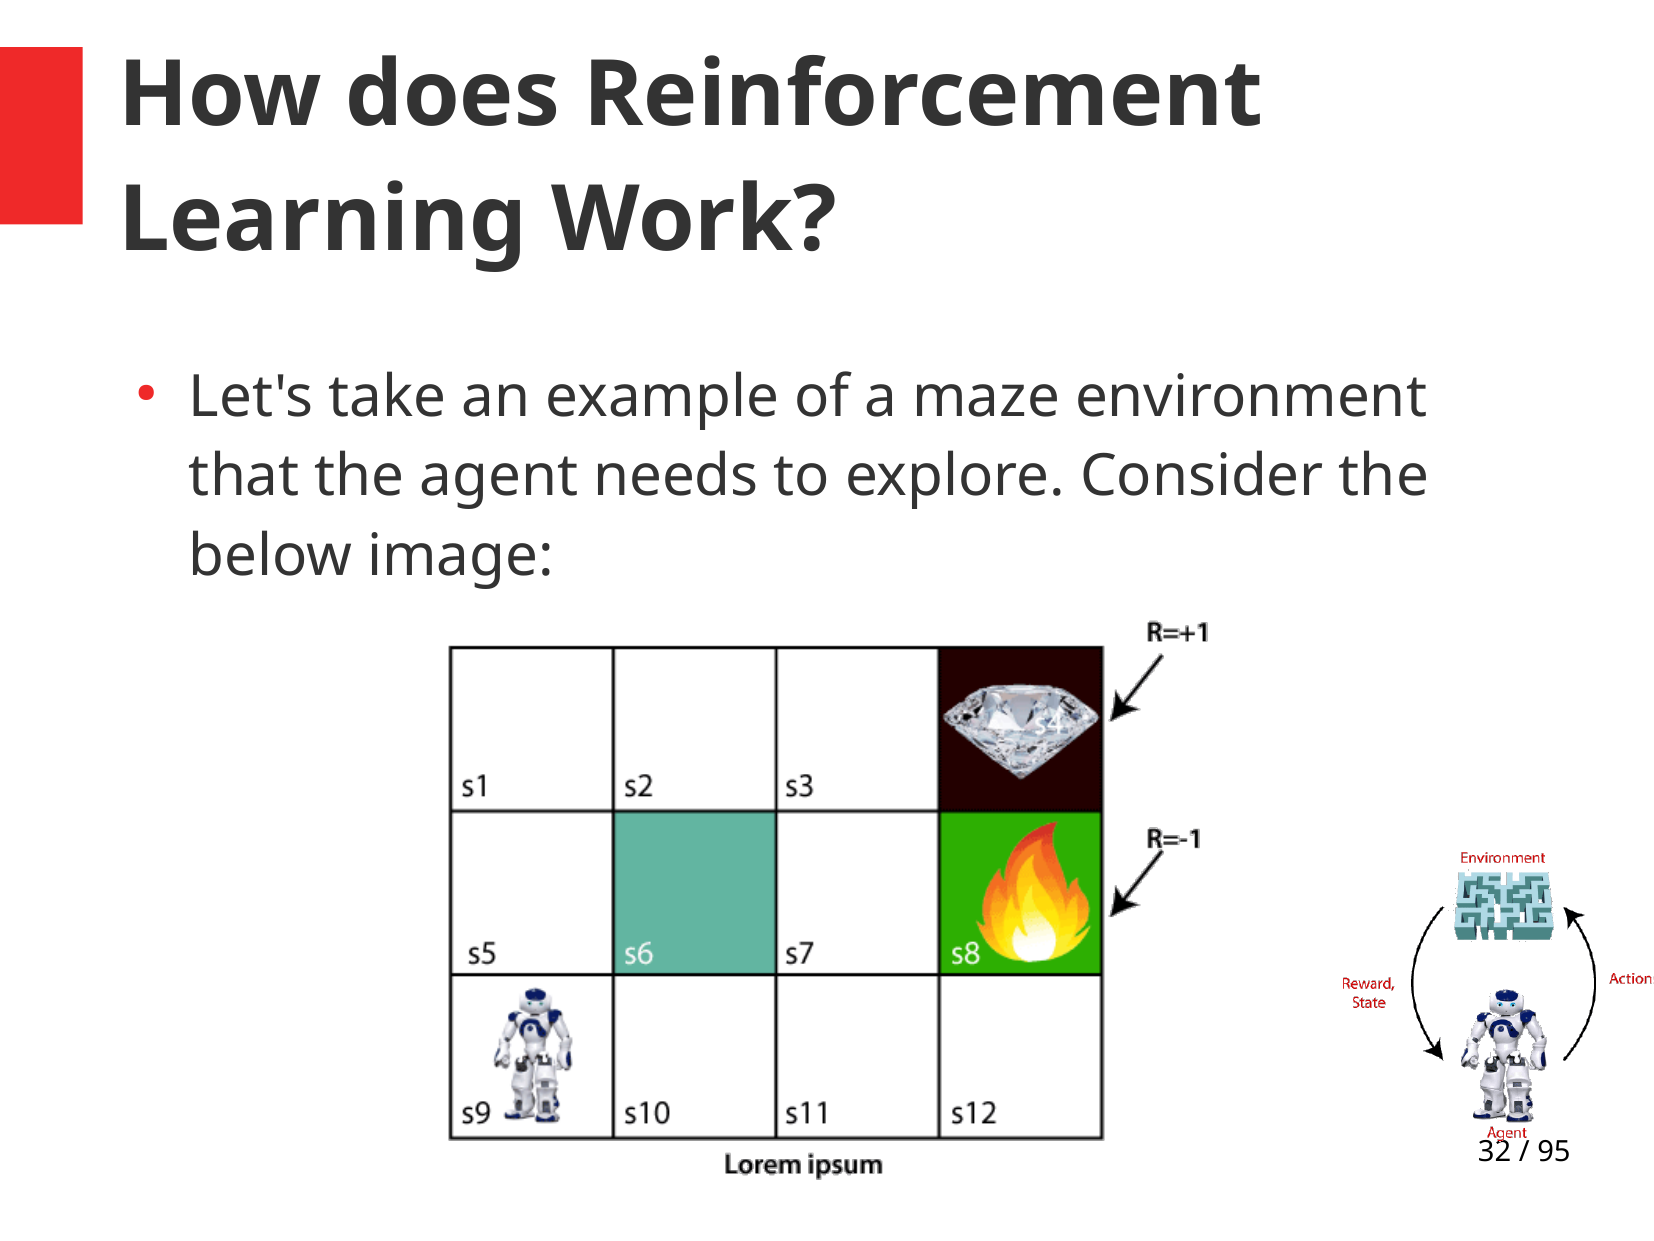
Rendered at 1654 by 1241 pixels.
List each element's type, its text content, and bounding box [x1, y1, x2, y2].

picture [1334, 847, 1654, 1146]
title How does Reinforcement Learning Work? [118, 28, 1571, 278]
picture [435, 579, 1217, 1205]
list Let's take an example of a maze environment that the agent needs to explore. Consider the below image: [118, 354, 1536, 1074]
